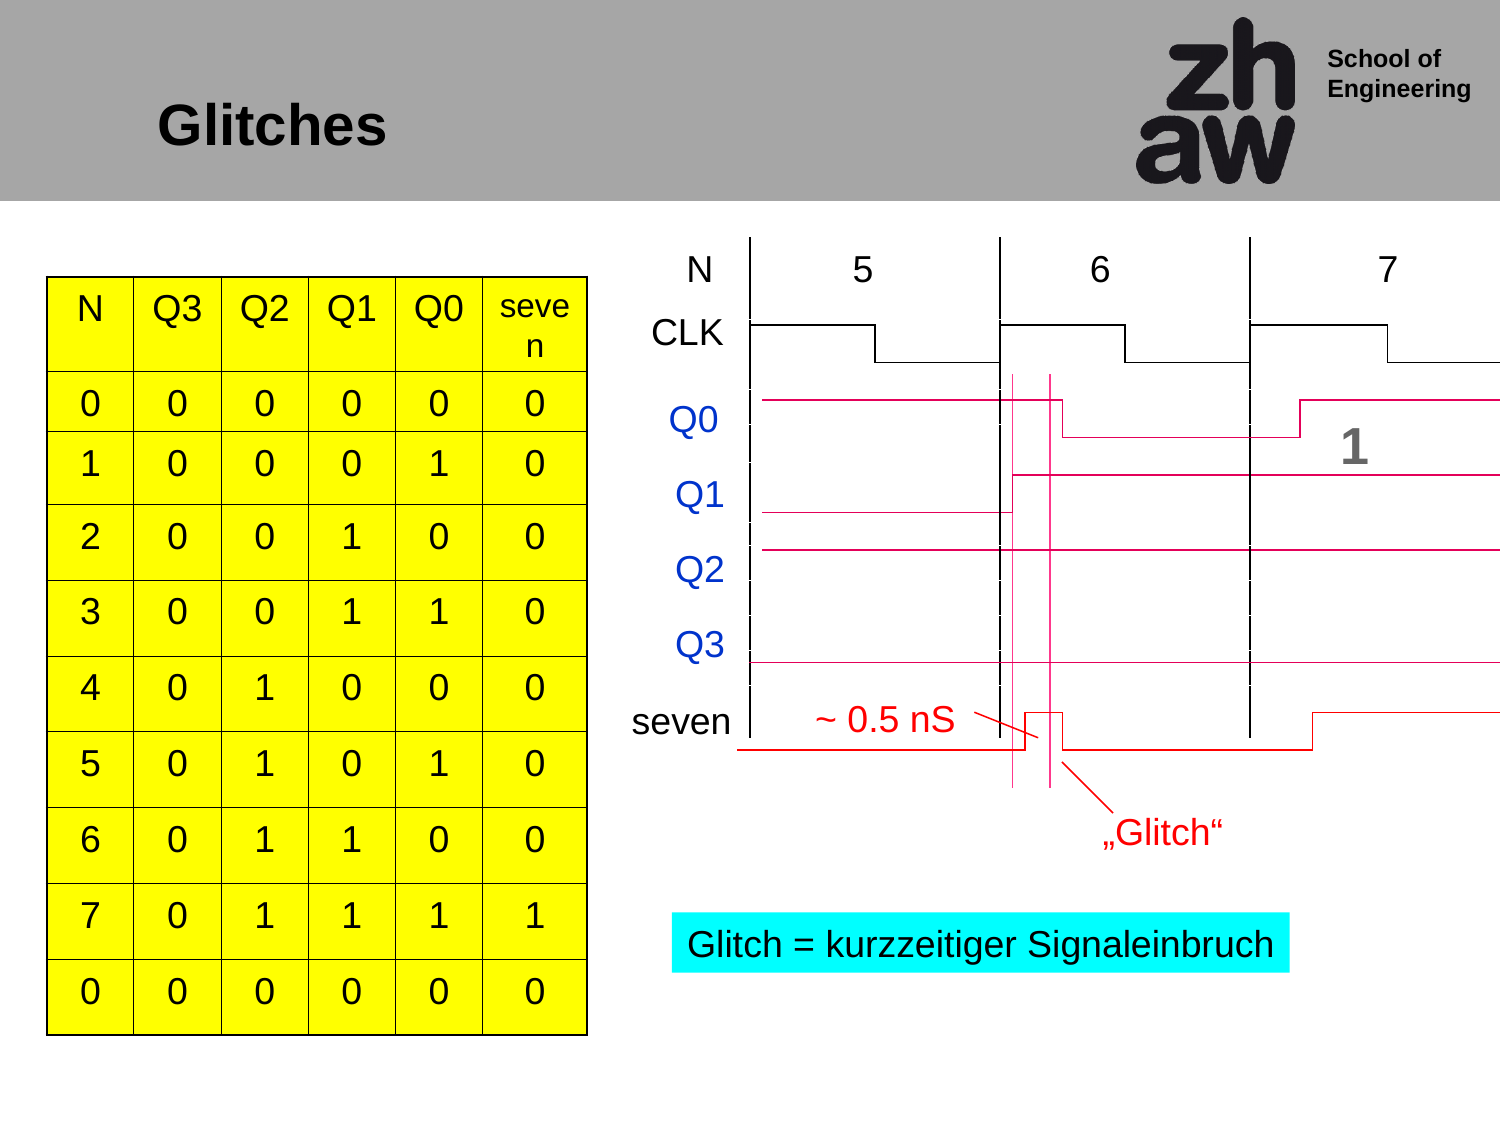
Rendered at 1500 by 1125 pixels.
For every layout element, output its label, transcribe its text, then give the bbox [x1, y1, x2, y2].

table_cell 2 [48, 505, 133, 580]
table_cell 0 [483, 372, 586, 431]
table_header N [48, 278, 133, 371]
table_cell 0 [309, 432, 395, 504]
table_cell 0 [134, 505, 221, 580]
table_cell 1 [222, 808, 308, 883]
text_box Glitch = kurzzeitiger Signaleinbruch [671, 912, 1290, 973]
table_cell 0 [396, 505, 482, 580]
table_cell 6 [48, 808, 133, 883]
text_box Q3 [637, 612, 763, 673]
text_box Q0 [649, 387, 738, 448]
table_cell 0 [134, 808, 221, 883]
table_cell 0 [396, 372, 482, 431]
table_cell 0 [483, 505, 586, 580]
table_cell 0 [134, 960, 221, 1034]
table_header seven [483, 278, 586, 371]
table_cell 0 [309, 960, 395, 1034]
table_cell 0 [48, 372, 133, 431]
table_cell 0 [396, 657, 482, 731]
table_cell 0 [396, 808, 482, 883]
table_cell 0 [222, 505, 308, 580]
table_cell 0 [222, 960, 308, 1034]
table_header Q2 [222, 278, 308, 371]
picture [1136, 17, 1295, 68]
table_cell 0 [309, 372, 395, 431]
text_box seven [588, 689, 776, 750]
table_cell 0 [396, 960, 482, 1034]
table_cell 0 [134, 657, 221, 731]
table_cell 0 [222, 581, 308, 656]
table_cell 0 [134, 884, 221, 959]
text_box 7 [1362, 237, 1414, 298]
table_cell 0 [222, 372, 308, 431]
table_cell 7 [48, 884, 133, 959]
text_box 6 [1075, 237, 1126, 298]
table_cell 3 [48, 581, 133, 656]
text_box „Glitch“ [1087, 799, 1239, 861]
table_cell 0 [483, 657, 586, 731]
table_cell 1 [309, 505, 395, 580]
table_header Q0 [396, 278, 482, 371]
title Glitches [142, 68, 1418, 176]
table_cell 0 [134, 372, 221, 431]
table_cell 0 [483, 808, 586, 883]
table_cell 4 [48, 657, 133, 731]
table_cell 0 [483, 432, 586, 504]
table_cell 1 [222, 657, 308, 731]
table_cell 5 [48, 732, 133, 807]
picture [1136, 176, 1295, 184]
text_box Q1 [637, 462, 763, 523]
table_cell 0 [134, 732, 221, 807]
table_cell 0 [134, 432, 221, 504]
table_cell 1 [396, 432, 482, 504]
table_cell 1 [309, 808, 395, 883]
table_cell 1 [396, 581, 482, 656]
table_cell 0 [483, 732, 586, 807]
table_cell 0 [222, 432, 308, 504]
table_cell 1 [222, 732, 308, 807]
table_cell 0 [48, 960, 133, 1034]
table_cell 1 [396, 732, 482, 807]
table_cell 1 [483, 884, 586, 959]
table_cell 1 [309, 581, 395, 656]
text_box 5 [837, 237, 889, 298]
text_box Q2 [637, 537, 763, 598]
table_header Q3 [134, 278, 221, 371]
table_cell 1 [396, 884, 482, 959]
table_cell 0 [483, 581, 586, 656]
table_cell 0 [309, 732, 395, 807]
text_box 1 [1340, 416, 1371, 475]
table_cell 1 [309, 884, 395, 959]
table_cell 0 [309, 657, 395, 731]
table_cell 0 [483, 960, 586, 1034]
text_box ~ 0.5 nS [799, 687, 971, 748]
text_box N [637, 237, 763, 298]
table_header Q1 [309, 278, 395, 371]
table_cell 1 [222, 884, 308, 959]
text_box CLK [624, 299, 751, 361]
table_cell 1 [48, 432, 133, 504]
table_cell 0 [134, 581, 221, 656]
